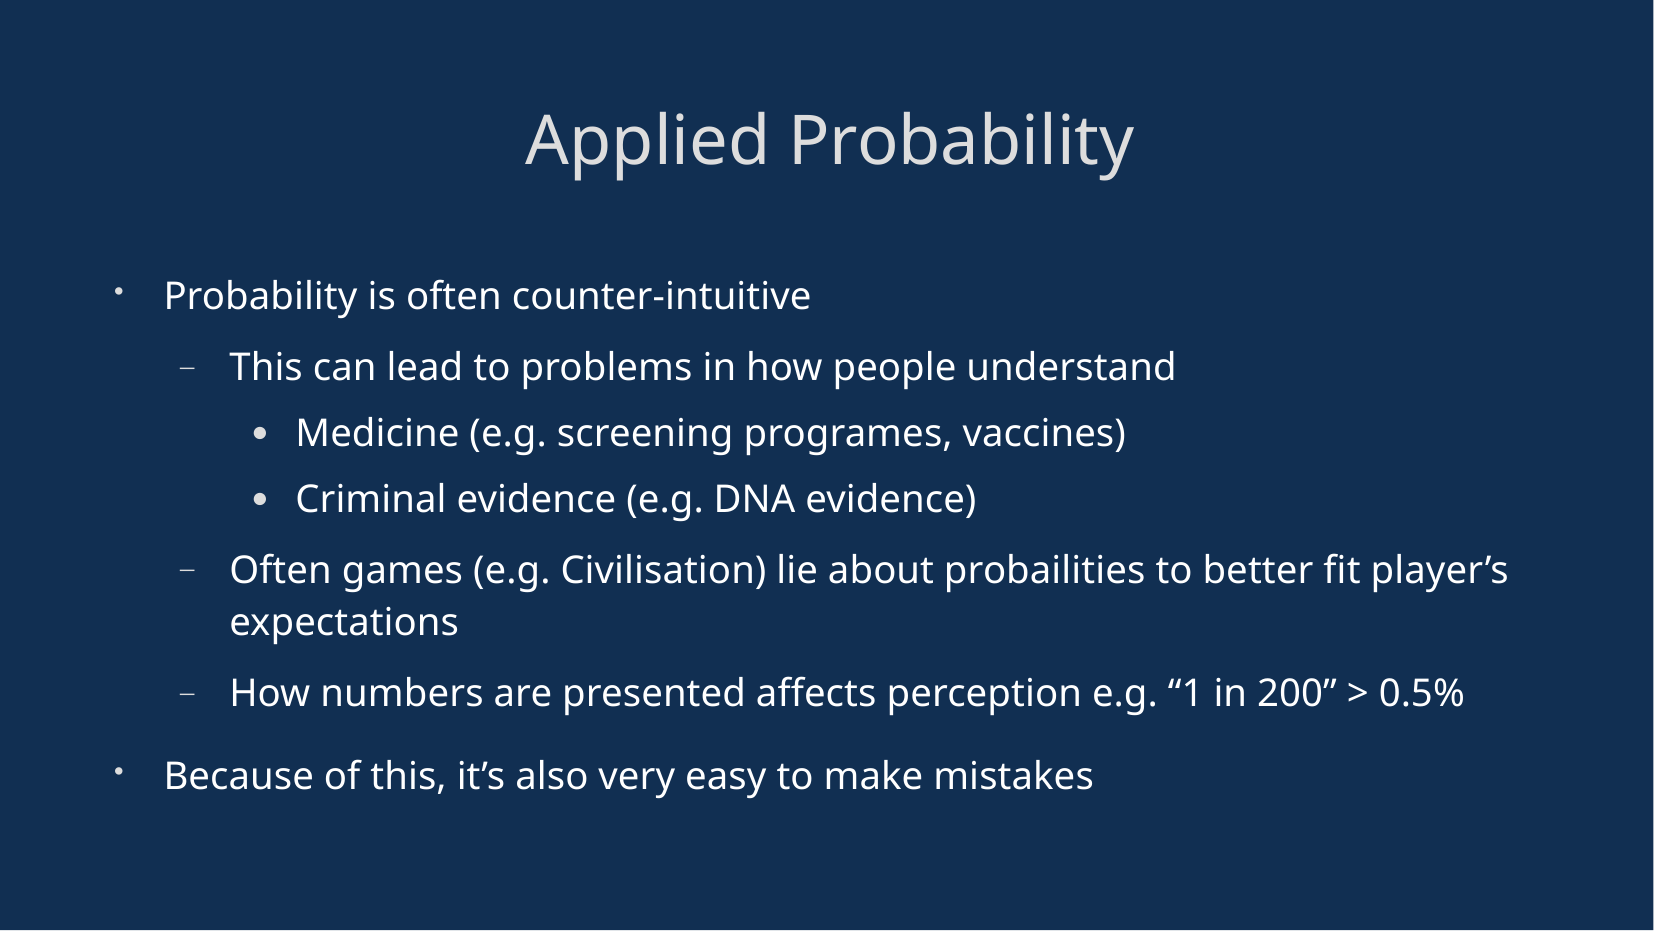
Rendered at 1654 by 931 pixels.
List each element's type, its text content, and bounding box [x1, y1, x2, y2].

list Probability is often counter-intuitive This can lead to problems in how people understand Medicine (e.g. screening programes, vaccines) Criminal evidence (e.g. DNA evidence) Often games (e.g. Civilisation) lie about probailities to better fit player’s expectations How numbers are presented affects perception e.g. “1 in 200” > 0.5% Because of this, it’s also very easy to make mistakes [97, 268, 1563, 806]
title Applied Probability [97, 56, 1563, 220]
